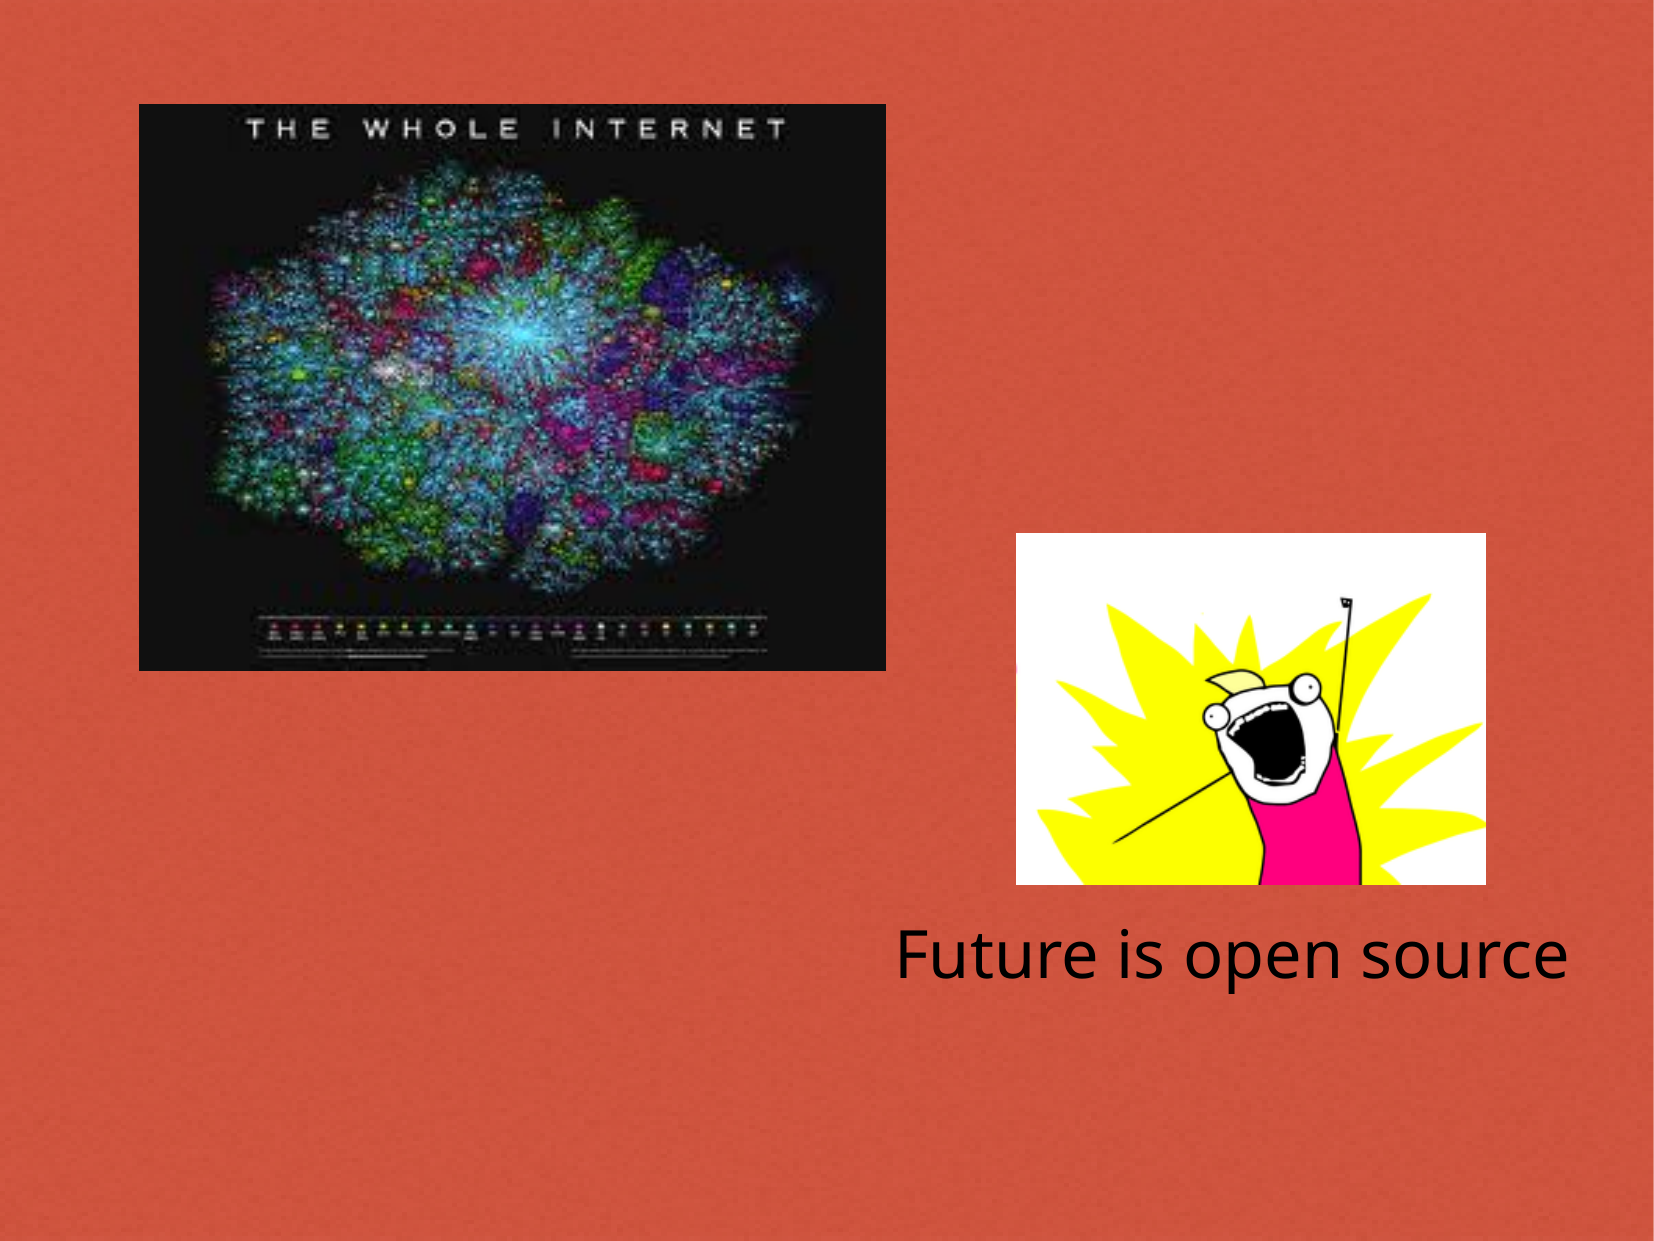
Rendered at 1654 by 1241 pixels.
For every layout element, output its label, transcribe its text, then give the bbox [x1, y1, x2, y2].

subtitle Future is open source [82, 49, 1571, 1109]
picture [0, 0, 1654, 1241]
